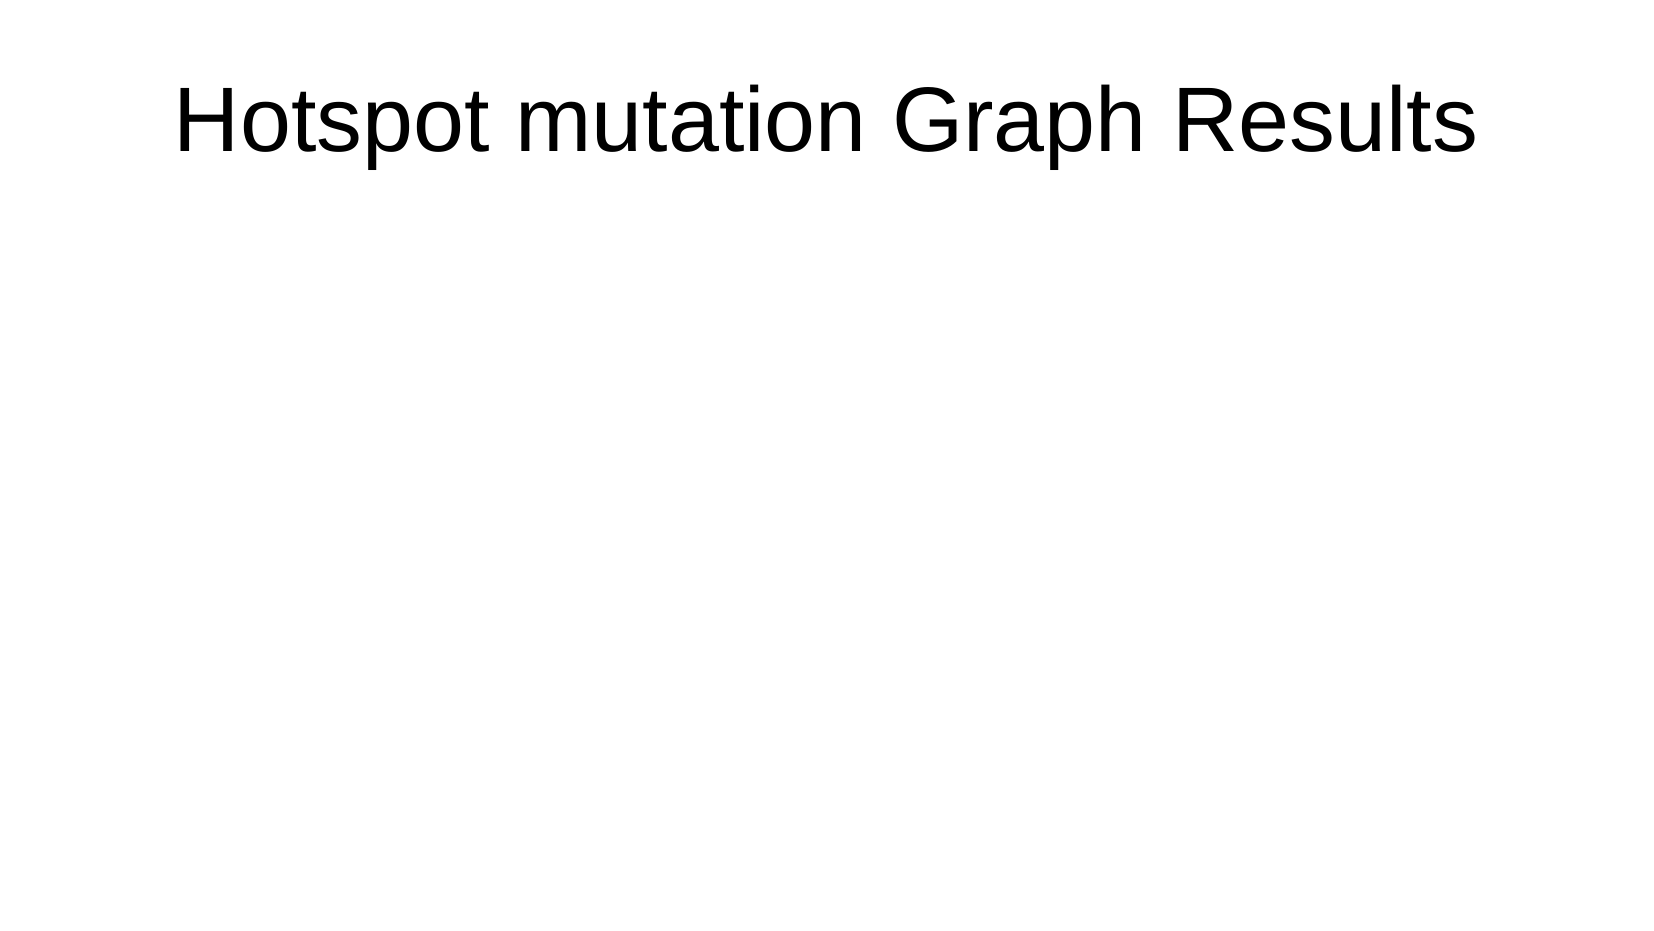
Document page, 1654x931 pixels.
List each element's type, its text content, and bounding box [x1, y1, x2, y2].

title Hotspot mutation Graph Results [82, 37, 1571, 193]
